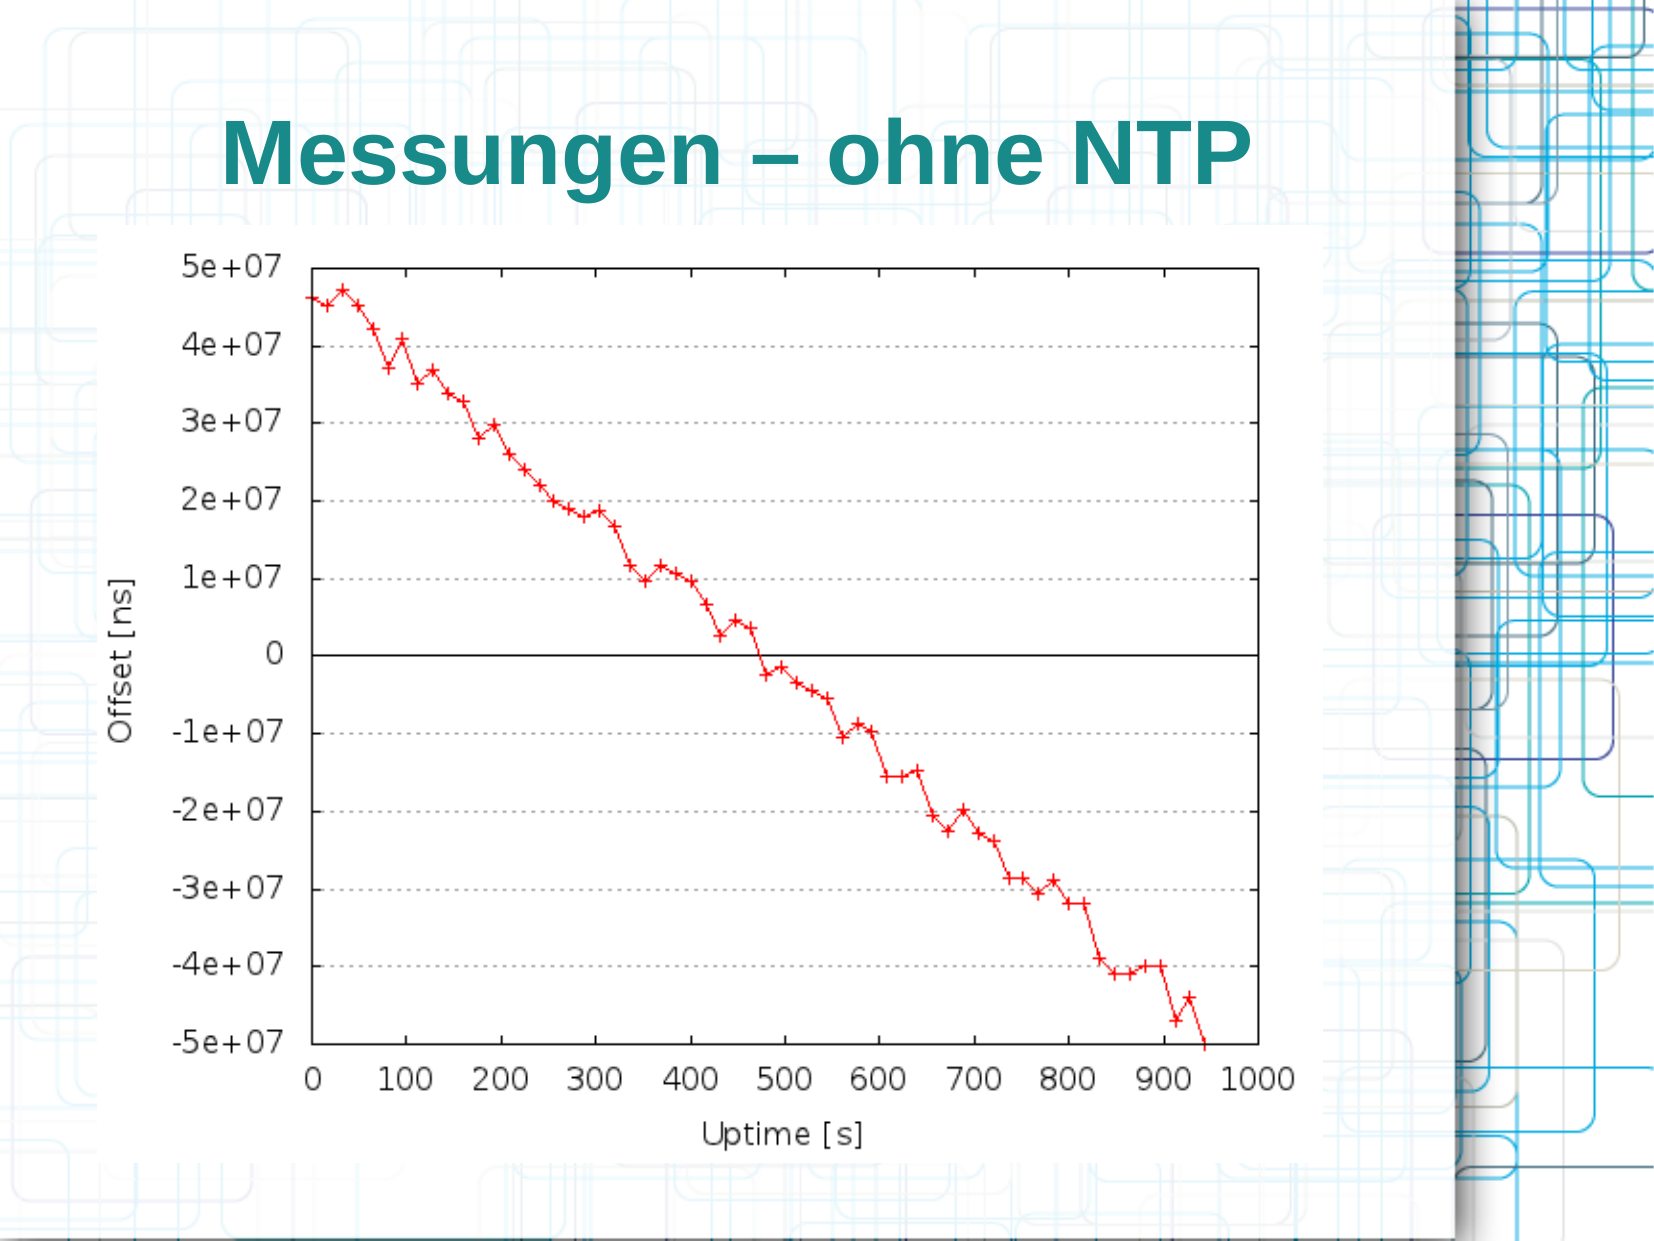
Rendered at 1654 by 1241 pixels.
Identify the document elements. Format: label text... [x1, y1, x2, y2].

title Messungen – ohne NTP [59, 56, 1418, 250]
picture [0, 0, 1654, 1241]
